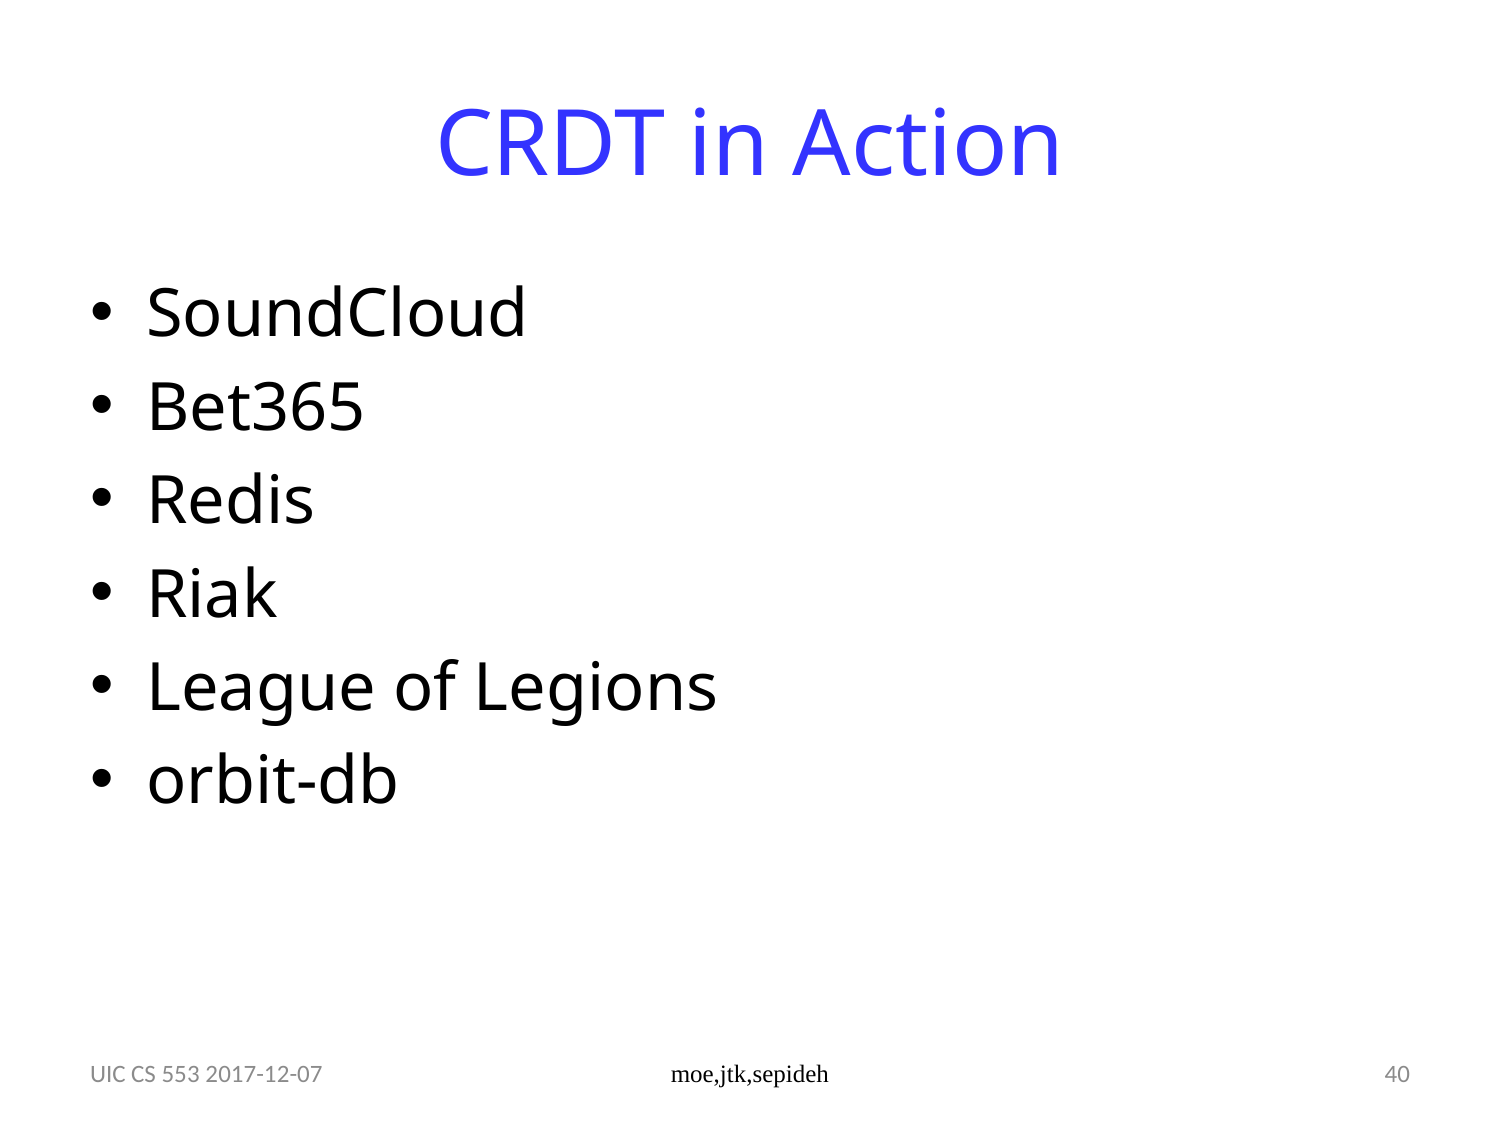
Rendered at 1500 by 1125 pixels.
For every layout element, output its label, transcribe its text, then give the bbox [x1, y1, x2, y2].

title CRDT in Action [75, 45, 1425, 233]
list SoundCloud Bet365 Redis Riak League of Legions orbit-db [75, 262, 1425, 1005]
